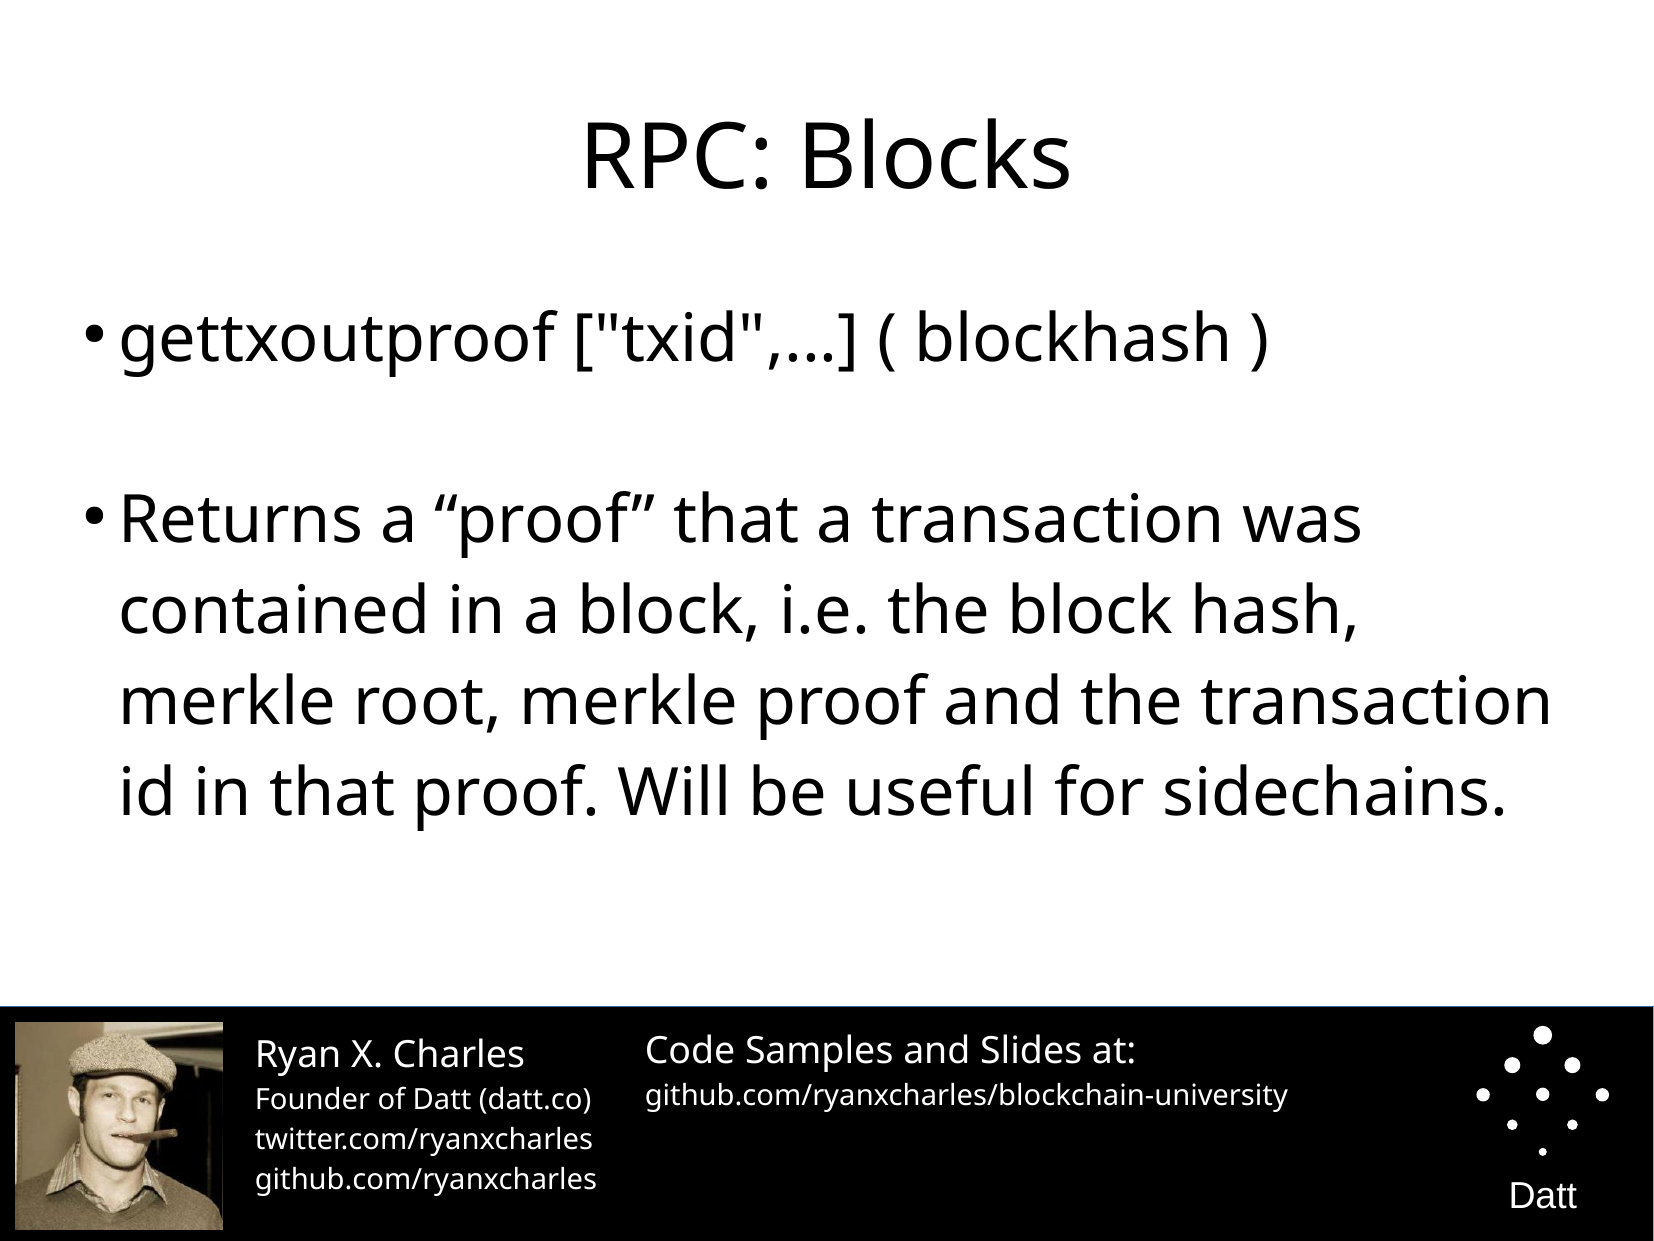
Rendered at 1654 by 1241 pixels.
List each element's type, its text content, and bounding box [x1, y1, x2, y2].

text_box [0, 1006, 1654, 1241]
picture [15, 1022, 223, 1231]
text_box Datt [1452, 1167, 1633, 1241]
text_box Ryan X. Charles Founder of Datt (datt.co) twitter.com/ryanxcharles github.com/ryanxcharles [240, 1020, 976, 1241]
text_box Code Samples and Slides at: github.com/ryanxcharles/blockchain-university [630, 1015, 1403, 1156]
subtitle gettxoutproof ["txid",...] ( blockhash ) Returns a “proof” that a transaction was contained in a block, i.e. the block hash, merkle root, merkle proof and the transaction id in that proof. Will be useful for sidechains. [82, 290, 1571, 1006]
title RPC: Blocks [82, 49, 1571, 257]
picture [1475, 1023, 1611, 1159]
